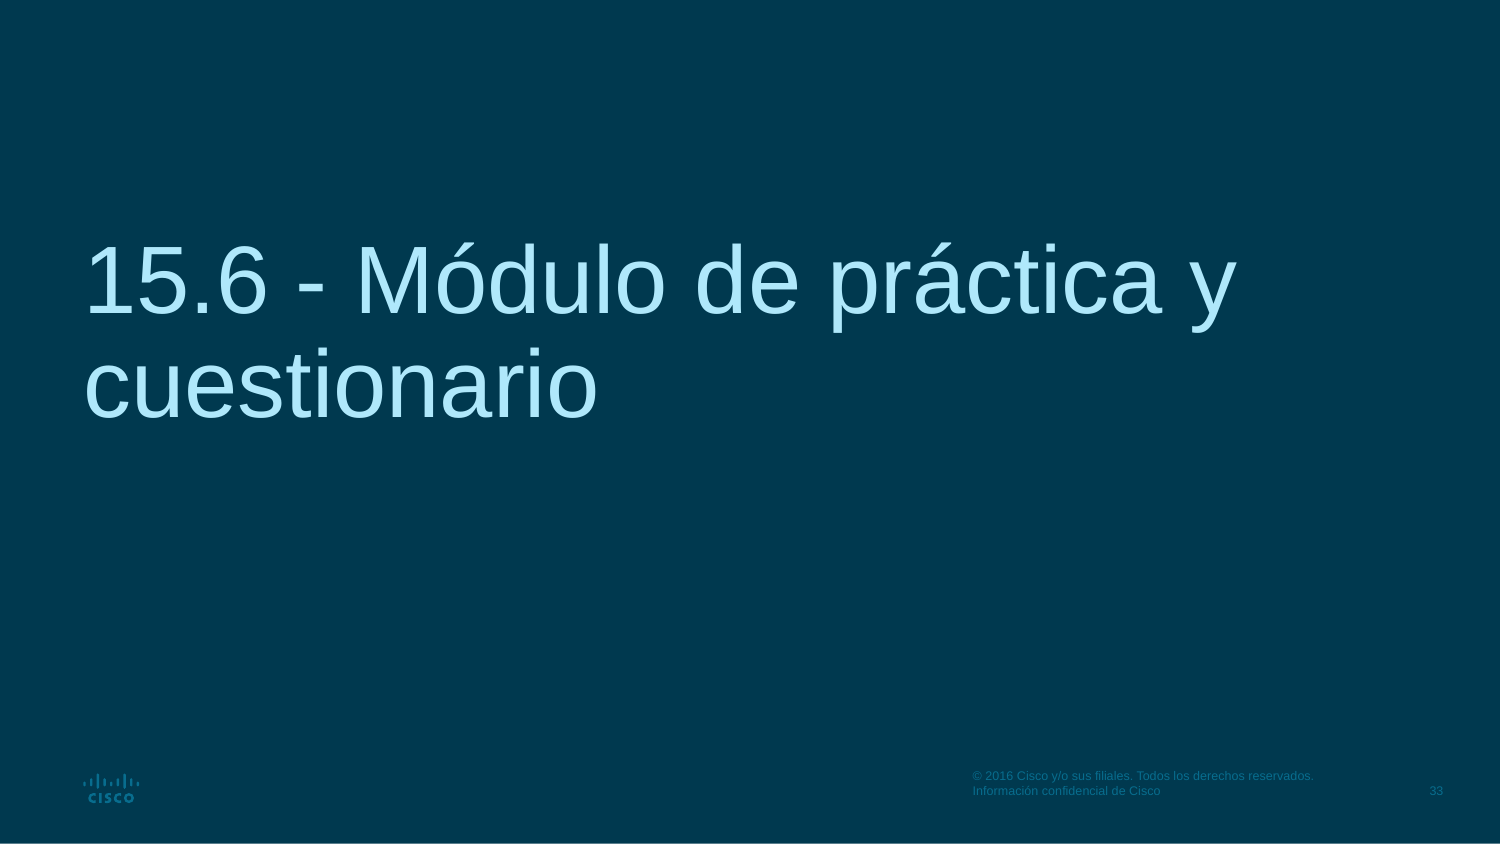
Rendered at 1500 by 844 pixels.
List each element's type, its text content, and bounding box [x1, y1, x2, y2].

title 15.6 - Módulo de práctica y cuestionario [68, 294, 1427, 446]
